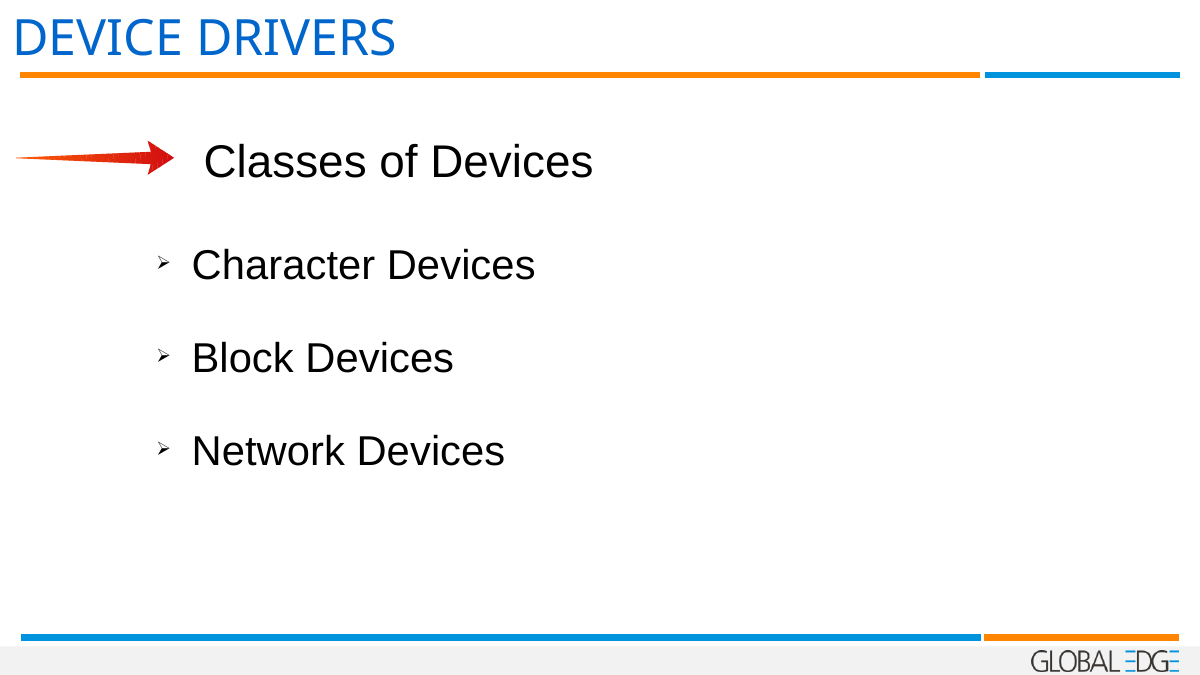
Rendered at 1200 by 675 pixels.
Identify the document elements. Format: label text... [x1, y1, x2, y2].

text_box Character Devices Block Devices Network Devices [141, 234, 650, 531]
text_box Classes of Devices [188, 128, 1040, 195]
picture [1031, 650, 1179, 672]
picture [13, 138, 178, 178]
title DEVICE DRIVERS [12, 6, 1088, 66]
